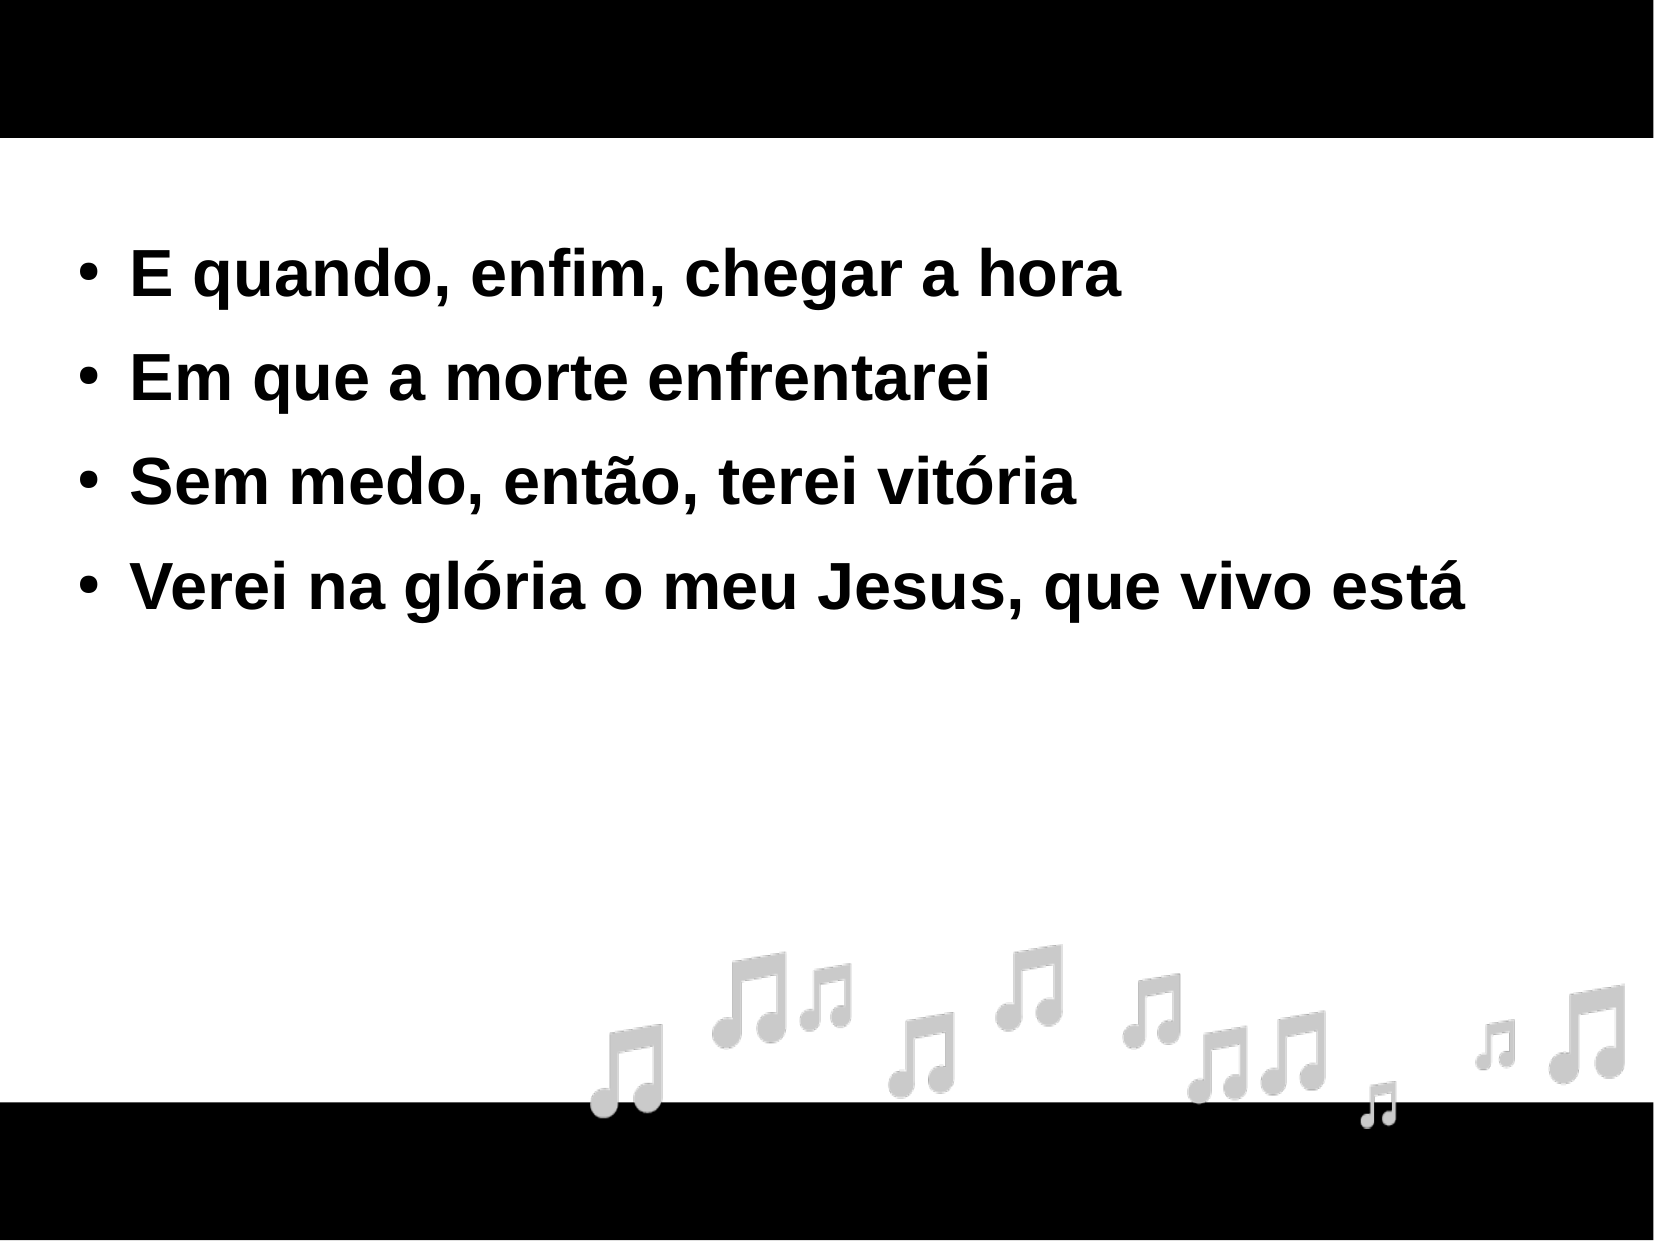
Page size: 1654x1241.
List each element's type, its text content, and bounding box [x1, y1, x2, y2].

list E quando, enfim, chegar a hora Em que a morte enfrentarei Sem medo, então, terei vitória Verei na glória o meu Jesus, que vivo está [59, 236, 1595, 1024]
